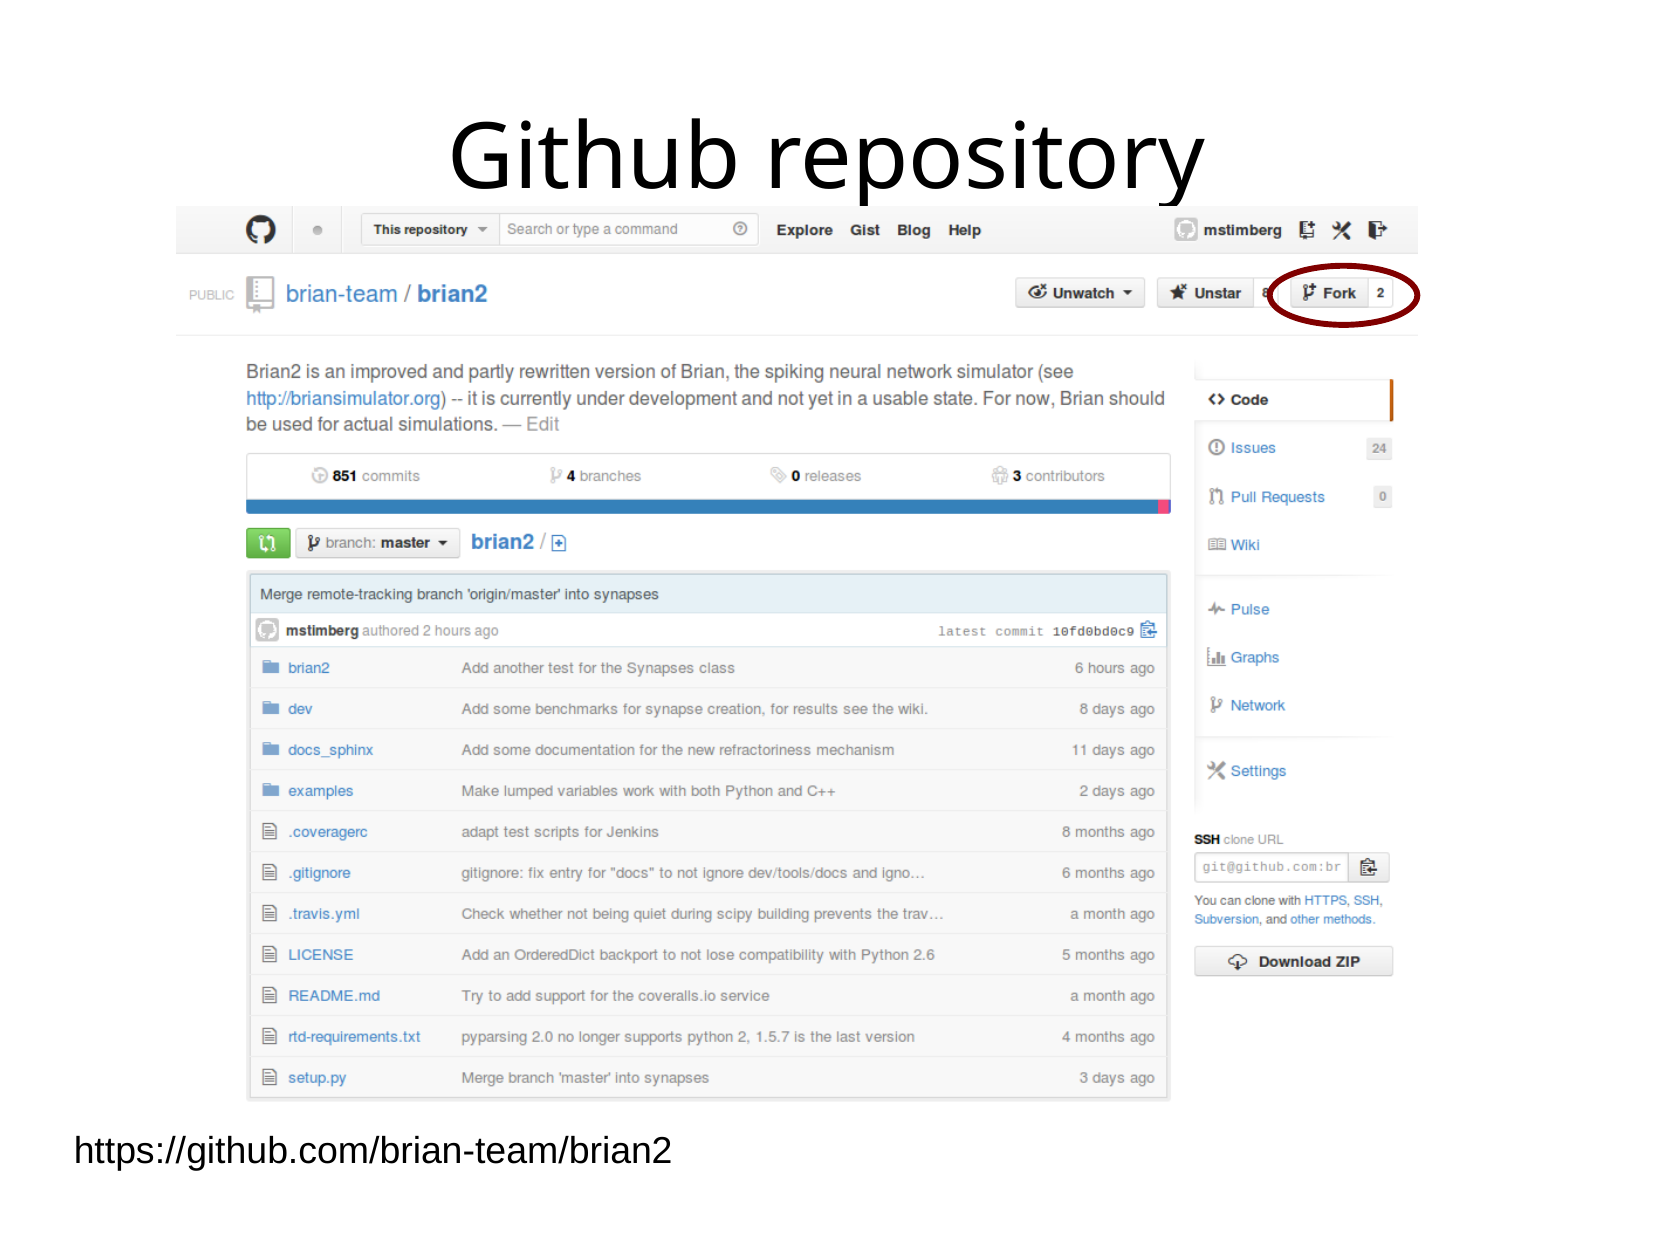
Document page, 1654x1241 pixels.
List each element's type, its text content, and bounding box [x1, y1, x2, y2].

text_box https://github.com/brian-team/brian2 [59, 1122, 857, 1179]
title Github repository [82, 49, 1571, 257]
picture [1273, 269, 1414, 321]
picture [176, 206, 1418, 1111]
